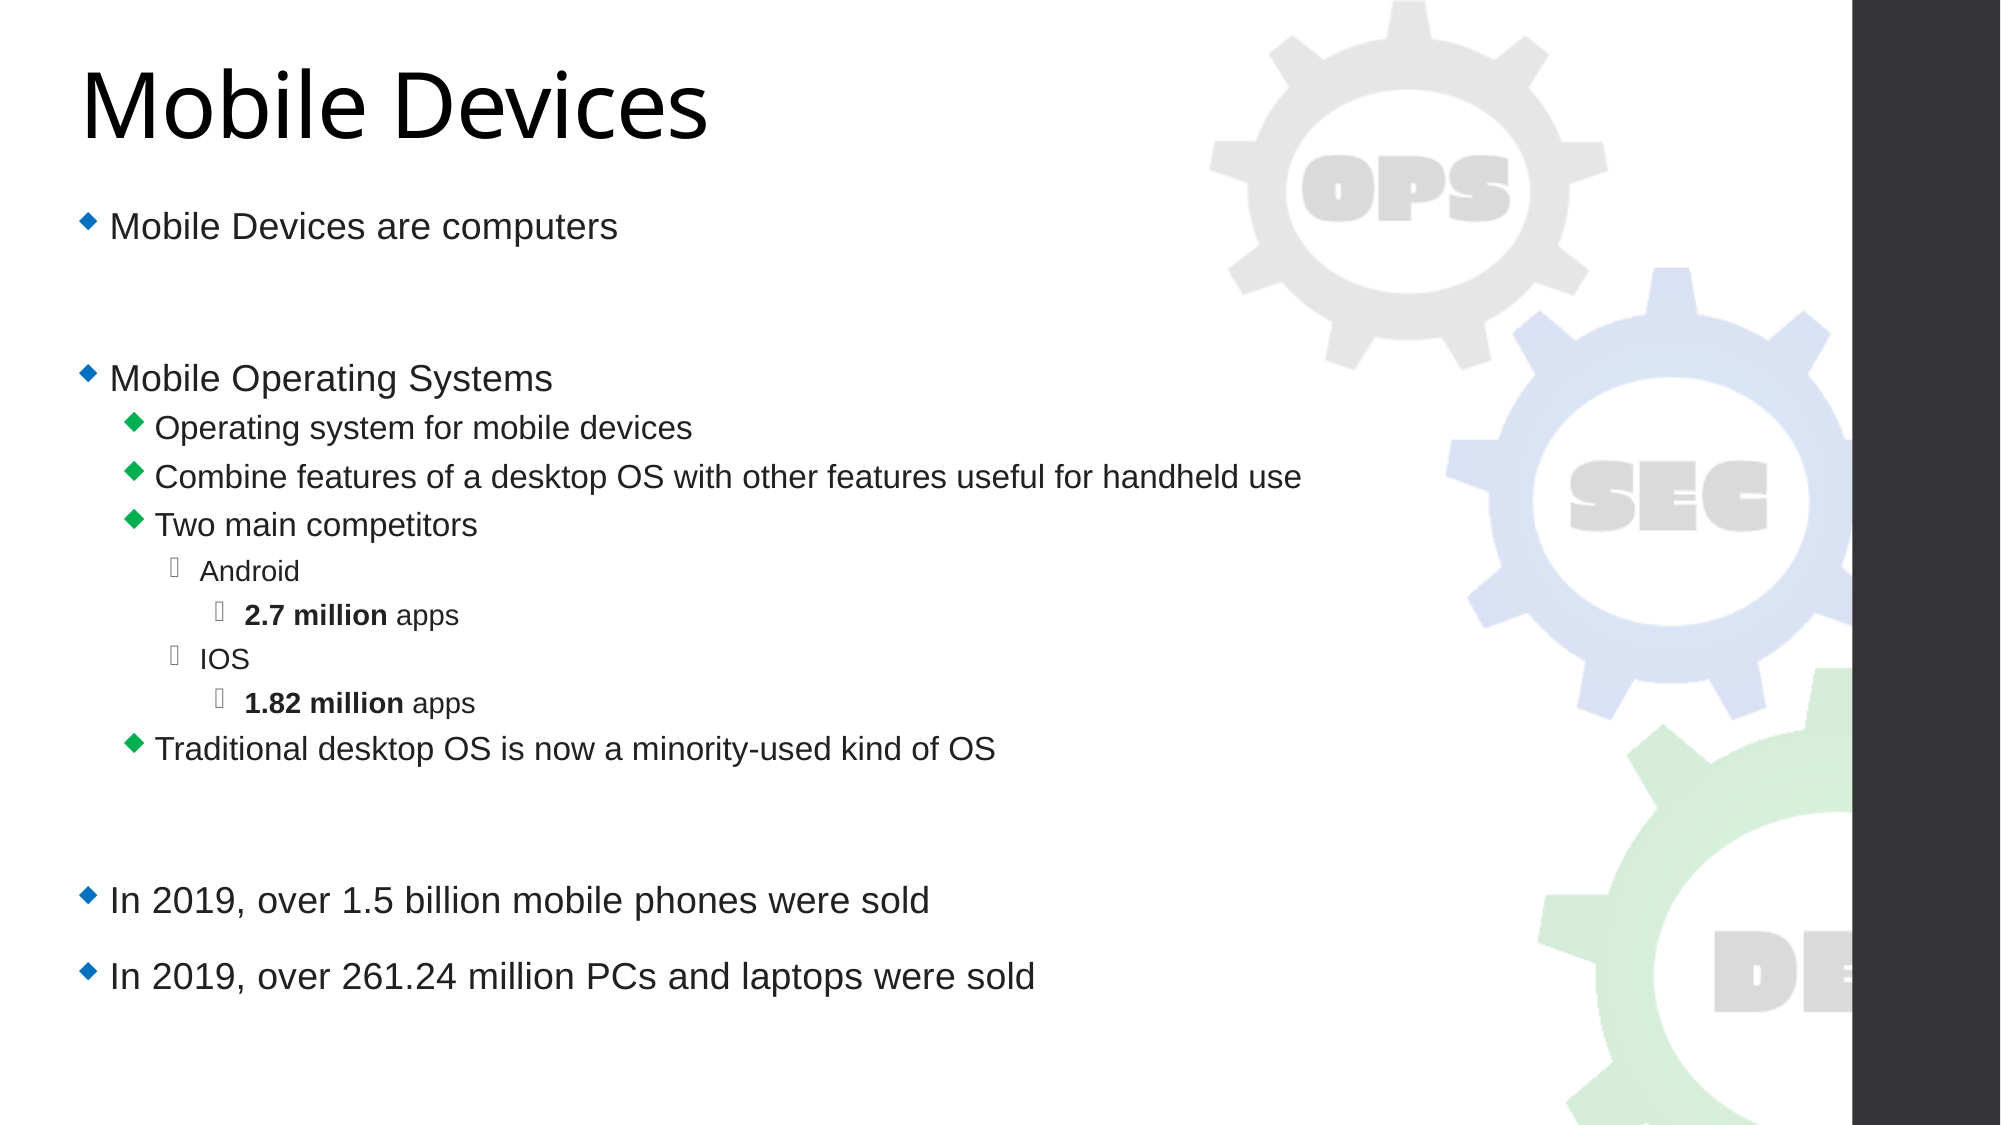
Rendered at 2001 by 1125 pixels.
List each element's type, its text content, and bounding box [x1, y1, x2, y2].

title Mobile Devices [64, 33, 1797, 166]
list Mobile Devices are computers Mobile Operating Systems Operating system for mobile devices Combine features of a desktop OS with other features useful for handheld use Two main competitors Android 2.7 million apps IOS 1.82 million apps Traditional desktop OS is now a minority-used kind of OS In 2019, over 1.5 billion mobile phones were sold In 2019, over 261.24 million PCs and laptops were sold [64, 198, 1797, 1073]
